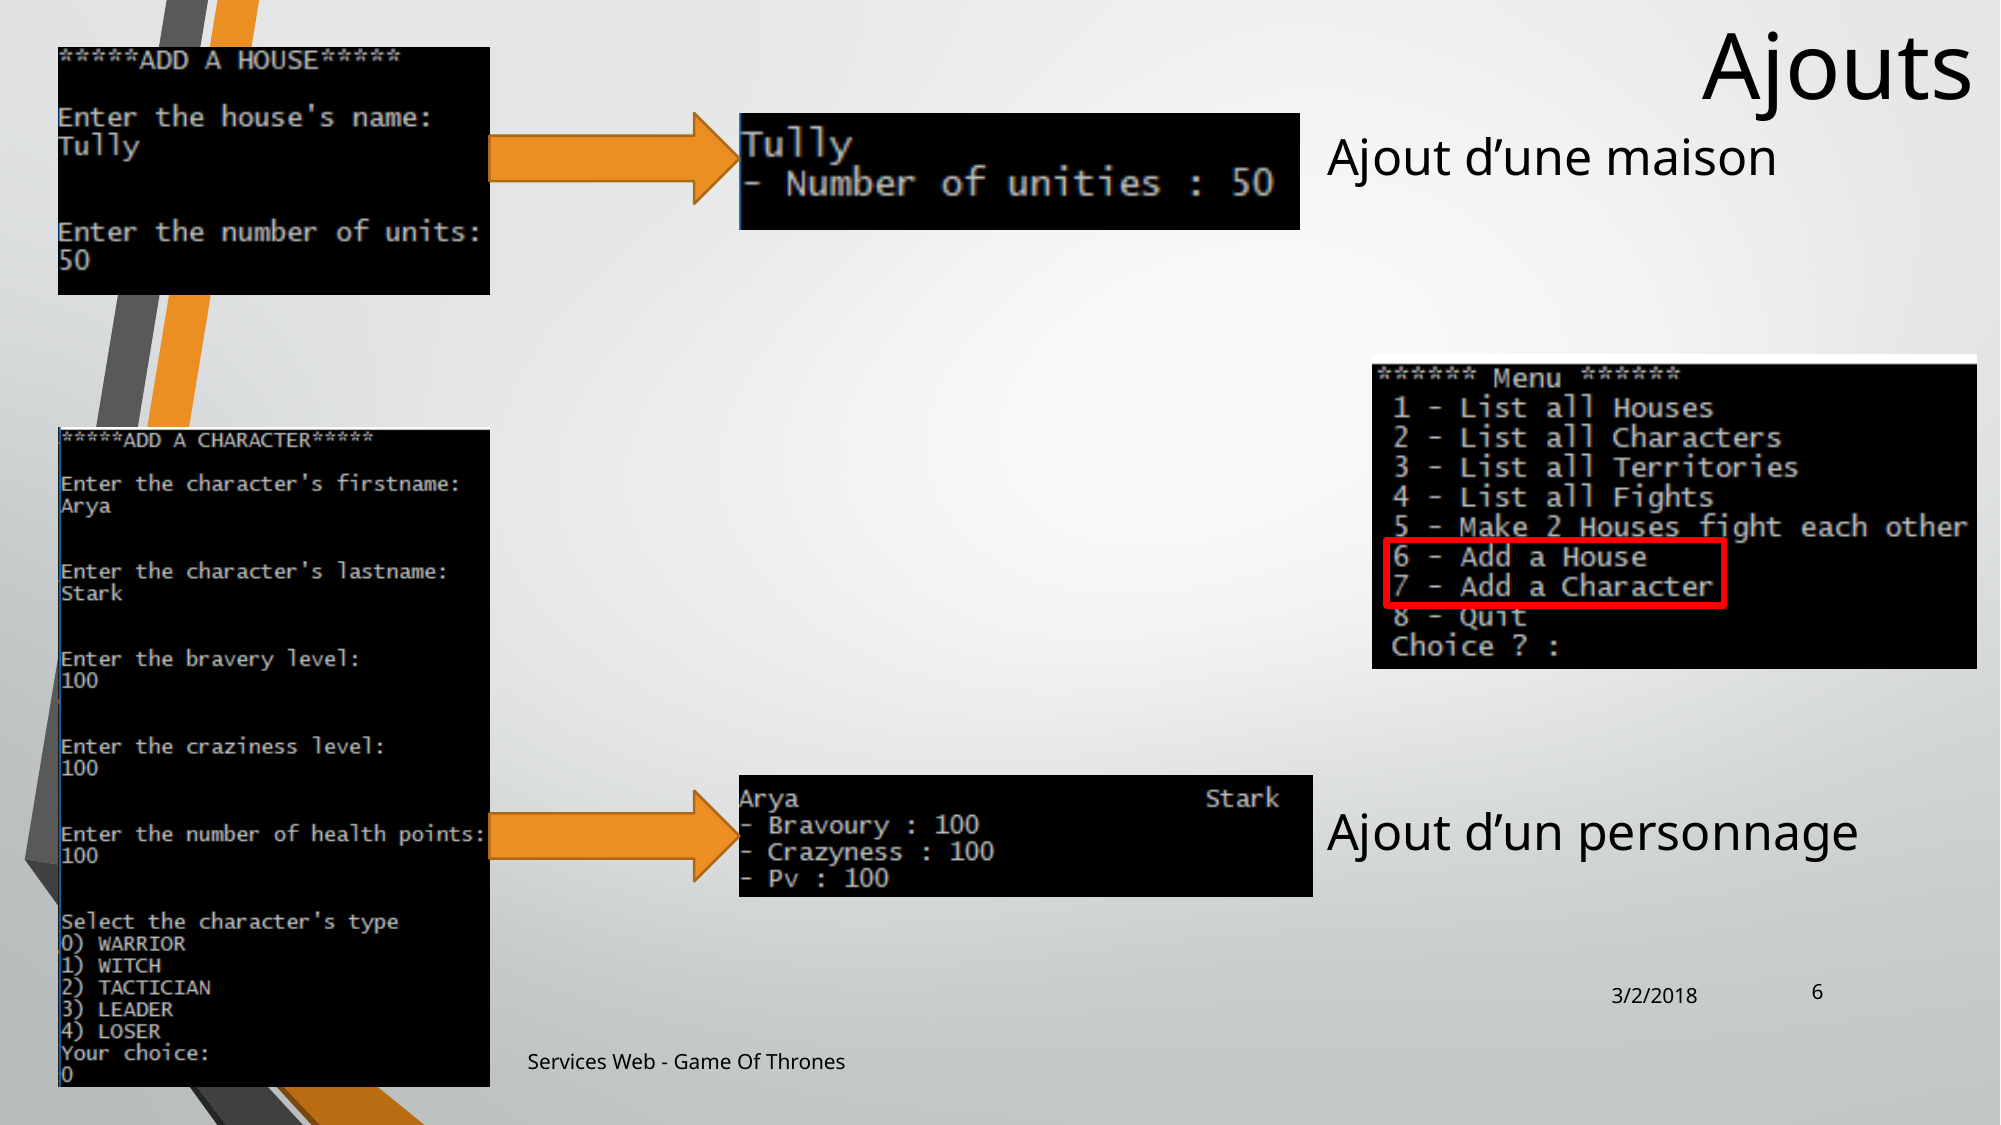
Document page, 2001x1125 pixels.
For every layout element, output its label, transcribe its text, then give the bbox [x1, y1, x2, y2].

text_box ‹#› [1796, 962, 1887, 1023]
text_box [489, 790, 740, 882]
text_box [489, 113, 740, 204]
text_box Ajouts [1644, 0, 2000, 127]
text_box 3/2/2018 [1596, 965, 1785, 1025]
text_box Ajout d’une maison [1312, 117, 1818, 194]
picture [1372, 354, 1977, 669]
text_box Services Web - Game Of Thrones [512, 1030, 1675, 1091]
text_box Ajout d’un personnage [1312, 793, 1977, 869]
picture [58, 427, 490, 1087]
picture [58, 47, 490, 296]
picture [739, 775, 1313, 897]
picture [739, 113, 1300, 230]
